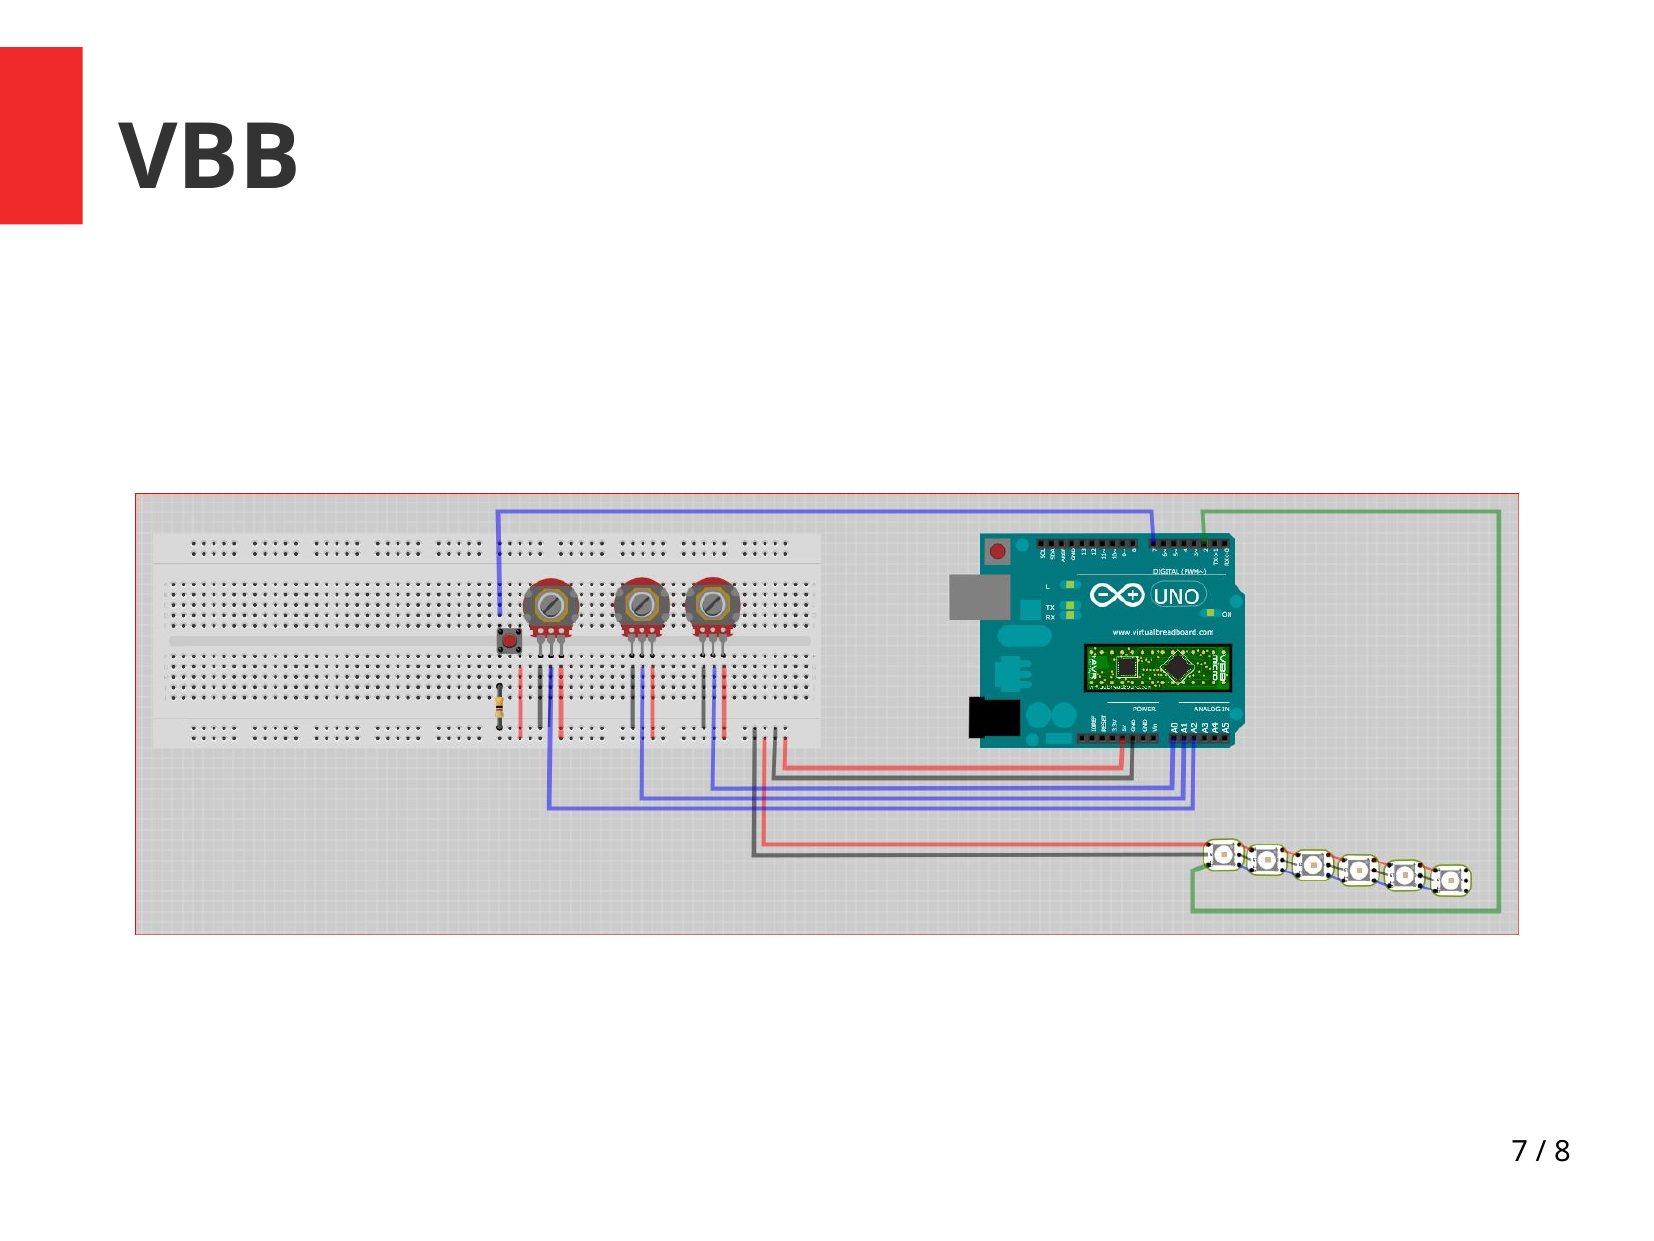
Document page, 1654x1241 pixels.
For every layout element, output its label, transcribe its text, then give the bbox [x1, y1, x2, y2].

picture [135, 493, 1519, 935]
title VBB [118, 49, 1571, 257]
